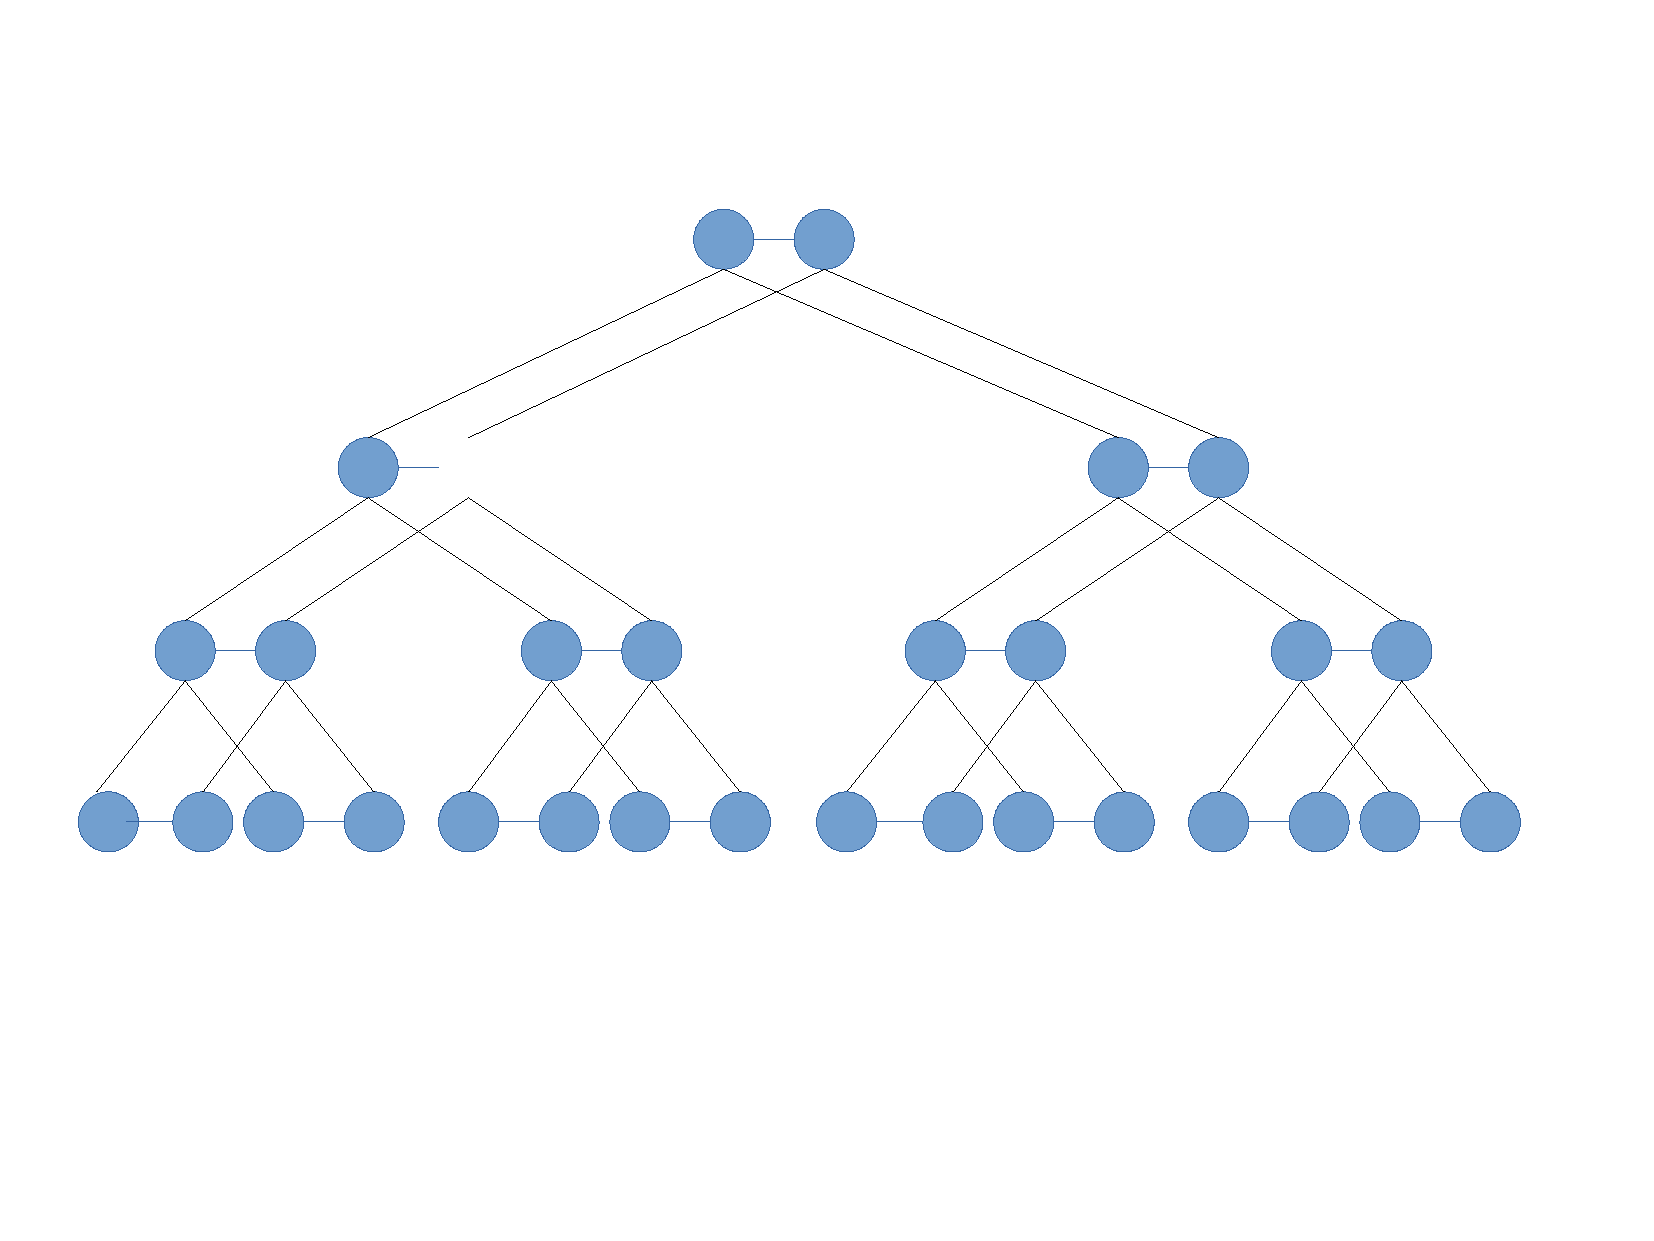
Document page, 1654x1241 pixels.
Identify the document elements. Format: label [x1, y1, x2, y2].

text_box [521, 620, 582, 681]
text_box [539, 791, 600, 852]
text_box [1088, 437, 1149, 498]
text_box [693, 209, 754, 270]
text_box [609, 791, 670, 852]
text_box [1188, 437, 1249, 498]
text_box [172, 791, 233, 852]
text_box [922, 791, 983, 852]
text_box [905, 620, 966, 681]
text_box [710, 791, 771, 852]
text_box [1359, 791, 1420, 852]
text_box [1188, 791, 1249, 852]
text_box [243, 791, 304, 852]
text_box [344, 791, 405, 852]
text_box [255, 620, 316, 681]
text_box [993, 791, 1054, 852]
text_box [794, 209, 855, 270]
text_box [1005, 620, 1066, 681]
text_box [1289, 791, 1350, 852]
text_box [621, 620, 682, 681]
text_box [338, 437, 399, 498]
text_box [155, 620, 216, 681]
text_box [1271, 620, 1332, 681]
text_box [78, 791, 139, 852]
text_box [438, 791, 499, 852]
text_box [1094, 791, 1155, 852]
text_box [1371, 620, 1432, 681]
text_box [816, 791, 877, 852]
text_box [1460, 791, 1521, 852]
